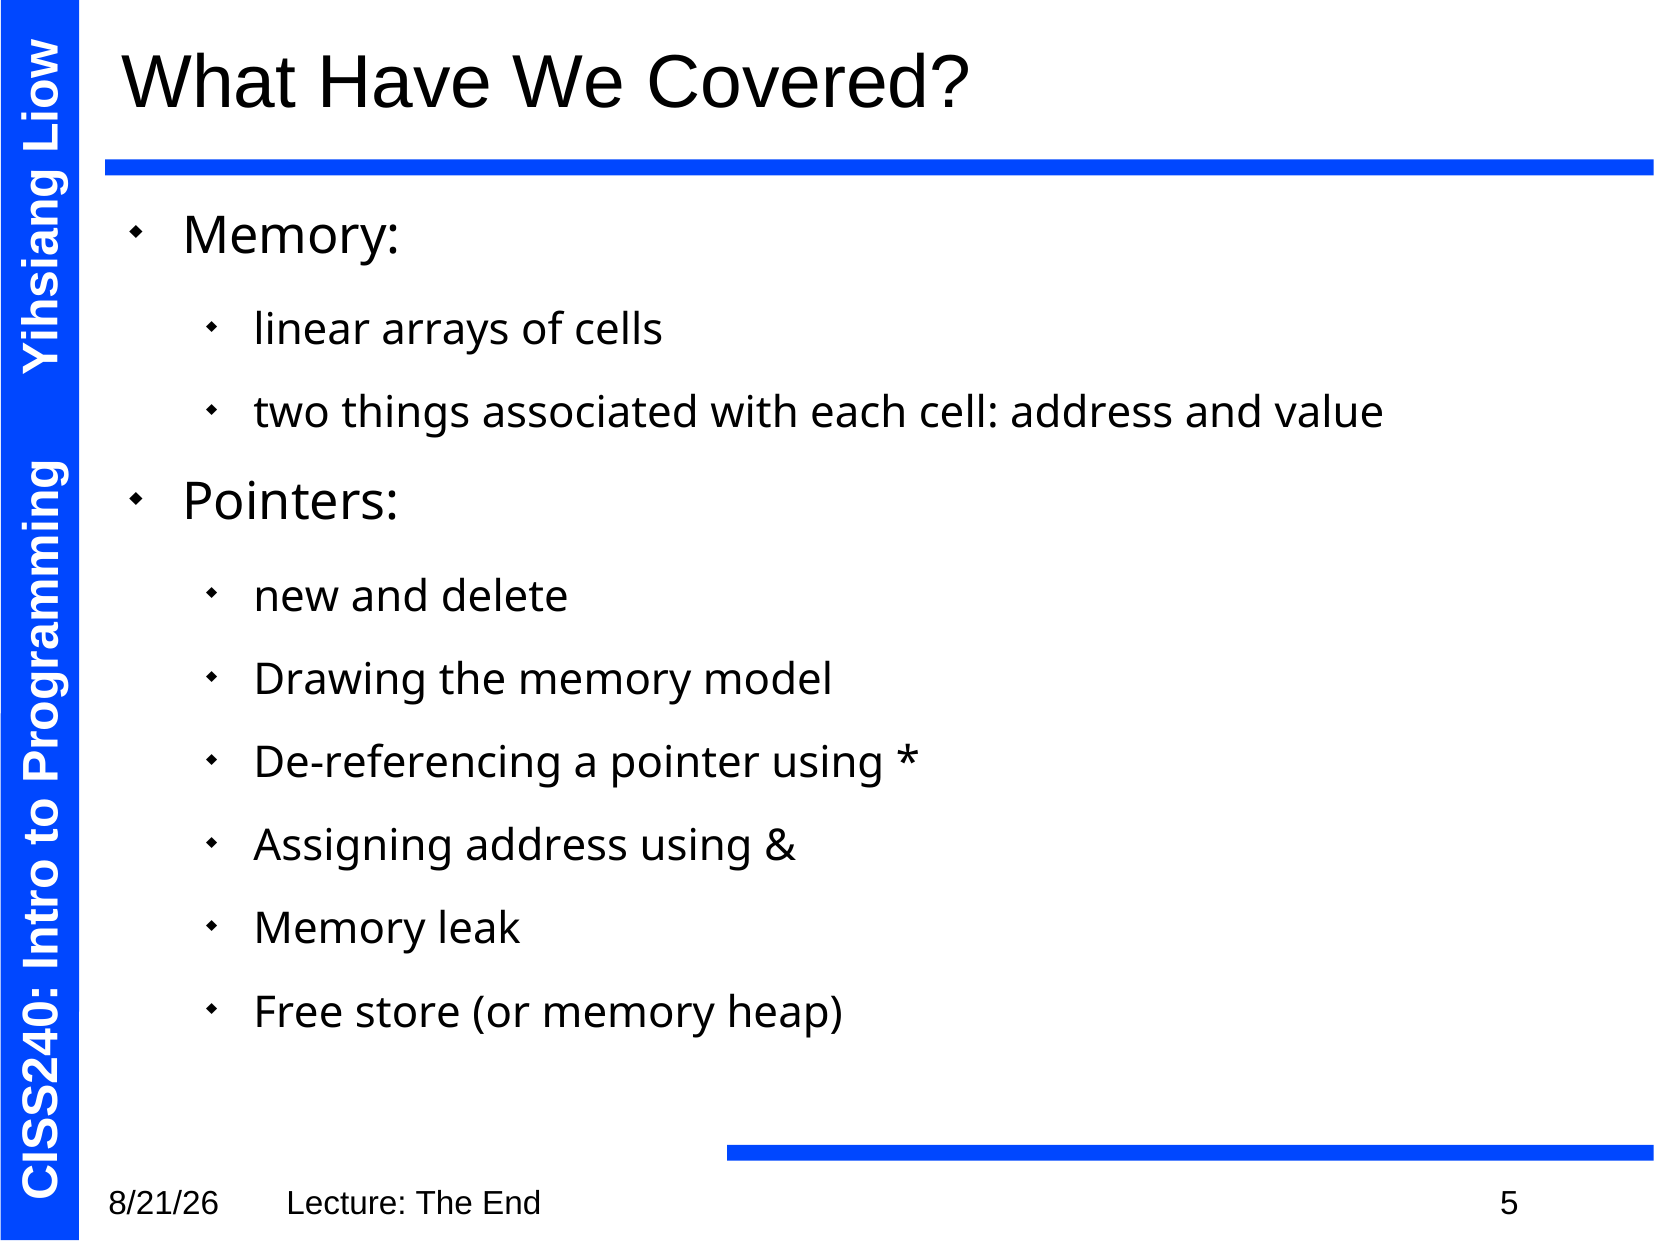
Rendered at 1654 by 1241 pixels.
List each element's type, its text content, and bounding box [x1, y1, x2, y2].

title What Have We Covered? [121, 25, 1654, 138]
list Memory: linear arrays of cells two things associated with each cell: address and value Pointers: new and delete Drawing the memory model De-referencing a pointer using * Assigning address using & Memory leak Free store (or memory heap) [111, 197, 1598, 1117]
